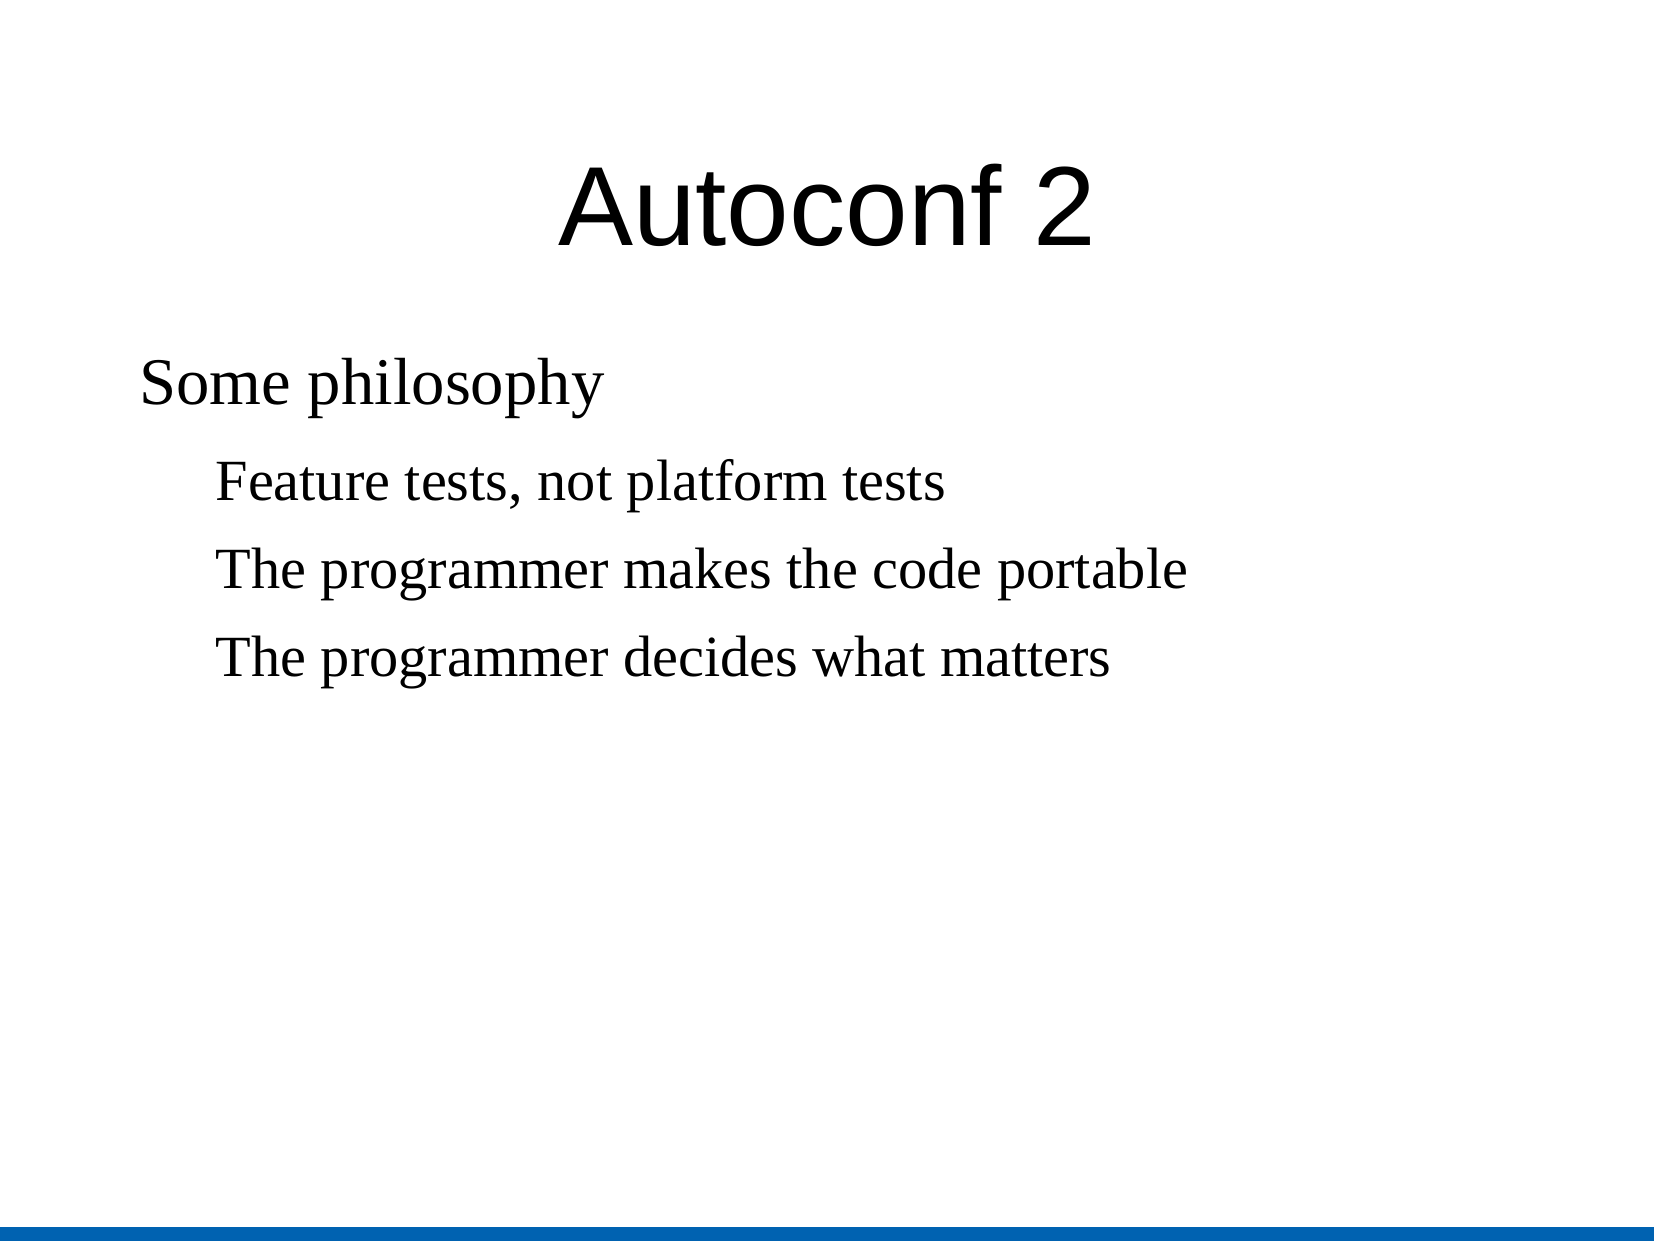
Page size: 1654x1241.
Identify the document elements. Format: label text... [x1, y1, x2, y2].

title Autoconf 2 [121, 102, 1533, 311]
list Some philosophy Feature tests, not platform tests The programmer makes the code portable The programmer decides what matters [121, 344, 1533, 1127]
